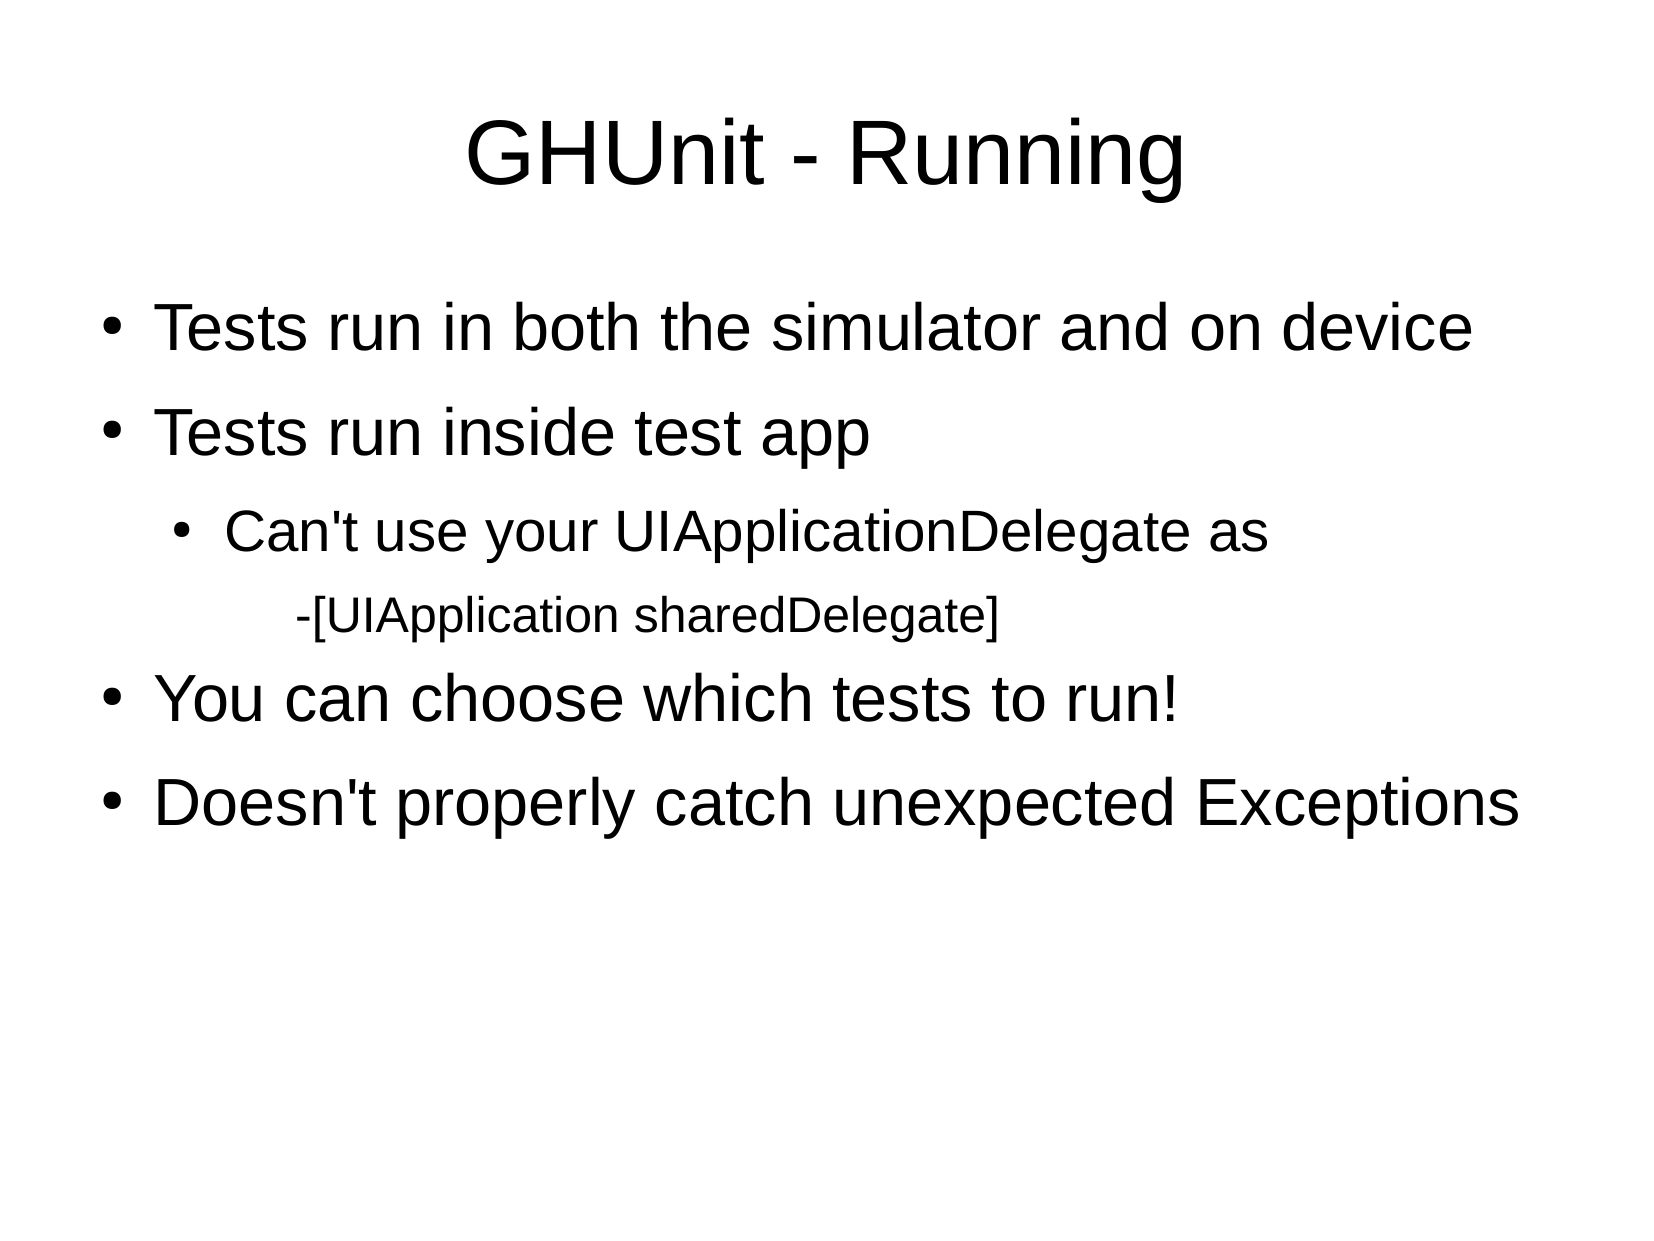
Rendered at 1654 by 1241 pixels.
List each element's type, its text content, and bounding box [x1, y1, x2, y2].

list Tests run in both the simulator and on device Tests run inside test app Can't use your UIApplicationDelegate as -[UIApplication sharedDelegate] You can choose which tests to run! Doesn't properly catch unexpected Exceptions [82, 290, 1571, 1109]
title GHUnit - Running [82, 49, 1571, 257]
